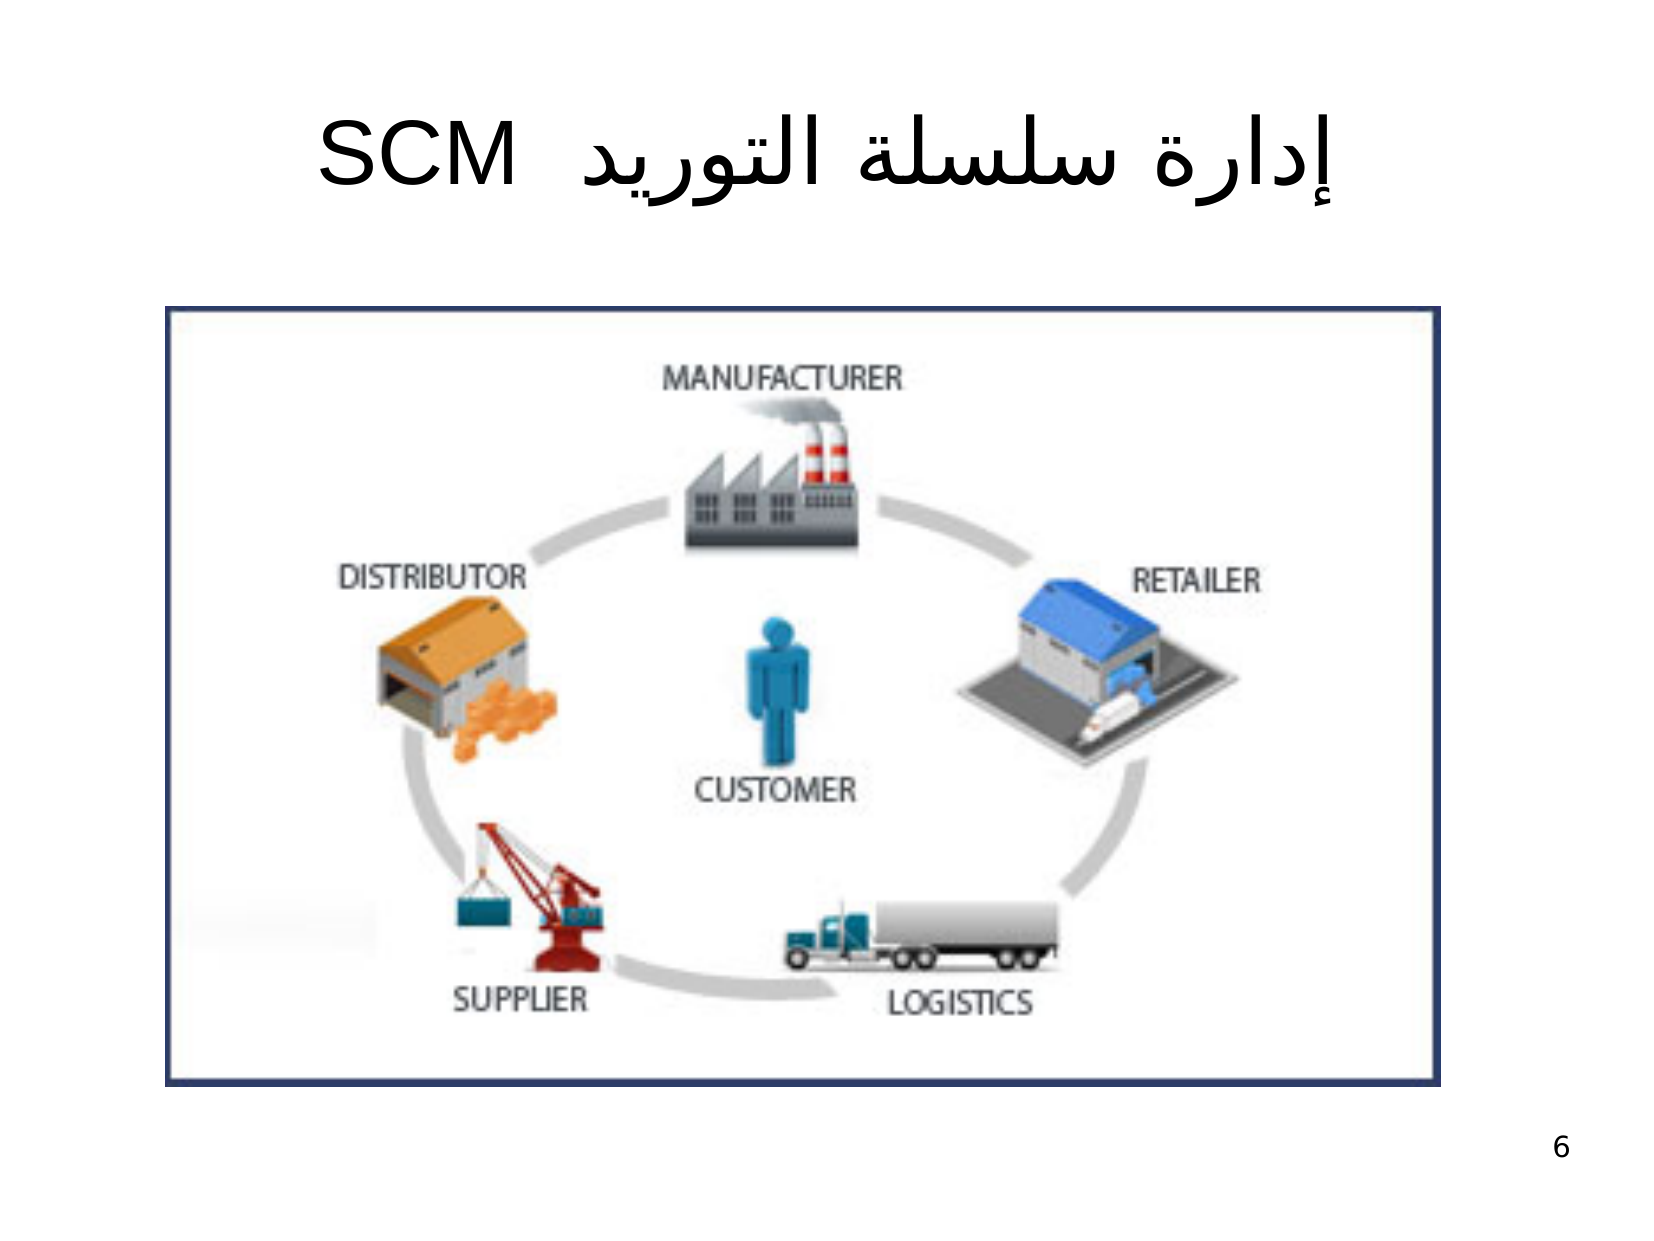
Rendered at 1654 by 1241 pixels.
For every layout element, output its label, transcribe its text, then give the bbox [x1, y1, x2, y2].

title إدارة سلسلة التوريد SCM [82, 49, 1571, 257]
picture [165, 306, 1441, 1087]
